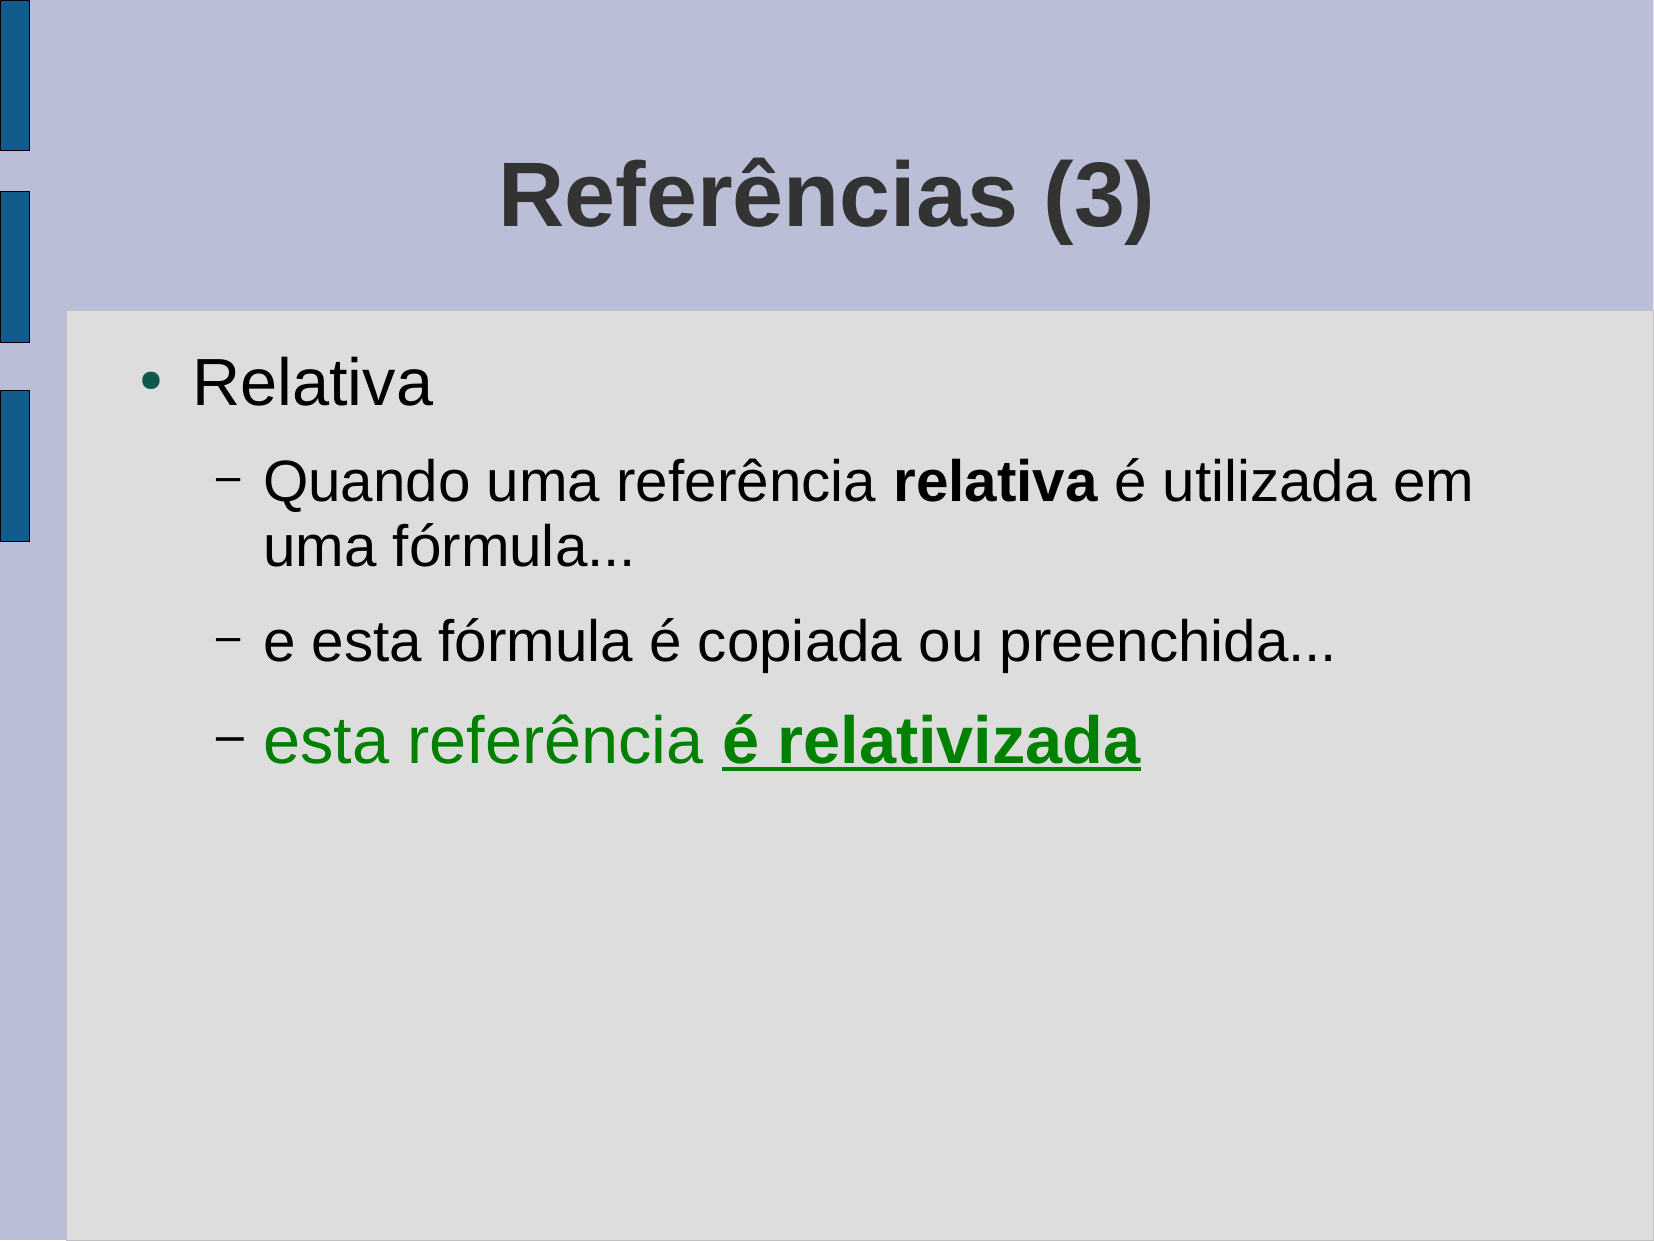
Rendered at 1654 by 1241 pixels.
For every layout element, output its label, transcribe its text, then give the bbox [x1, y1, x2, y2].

title Referências (3) [121, 98, 1534, 291]
list Relativa Quando uma referência relativa é utilizada em uma fórmula... e esta fórmula é copiada ou preenchida... esta referência é relativizada [121, 344, 1534, 1112]
